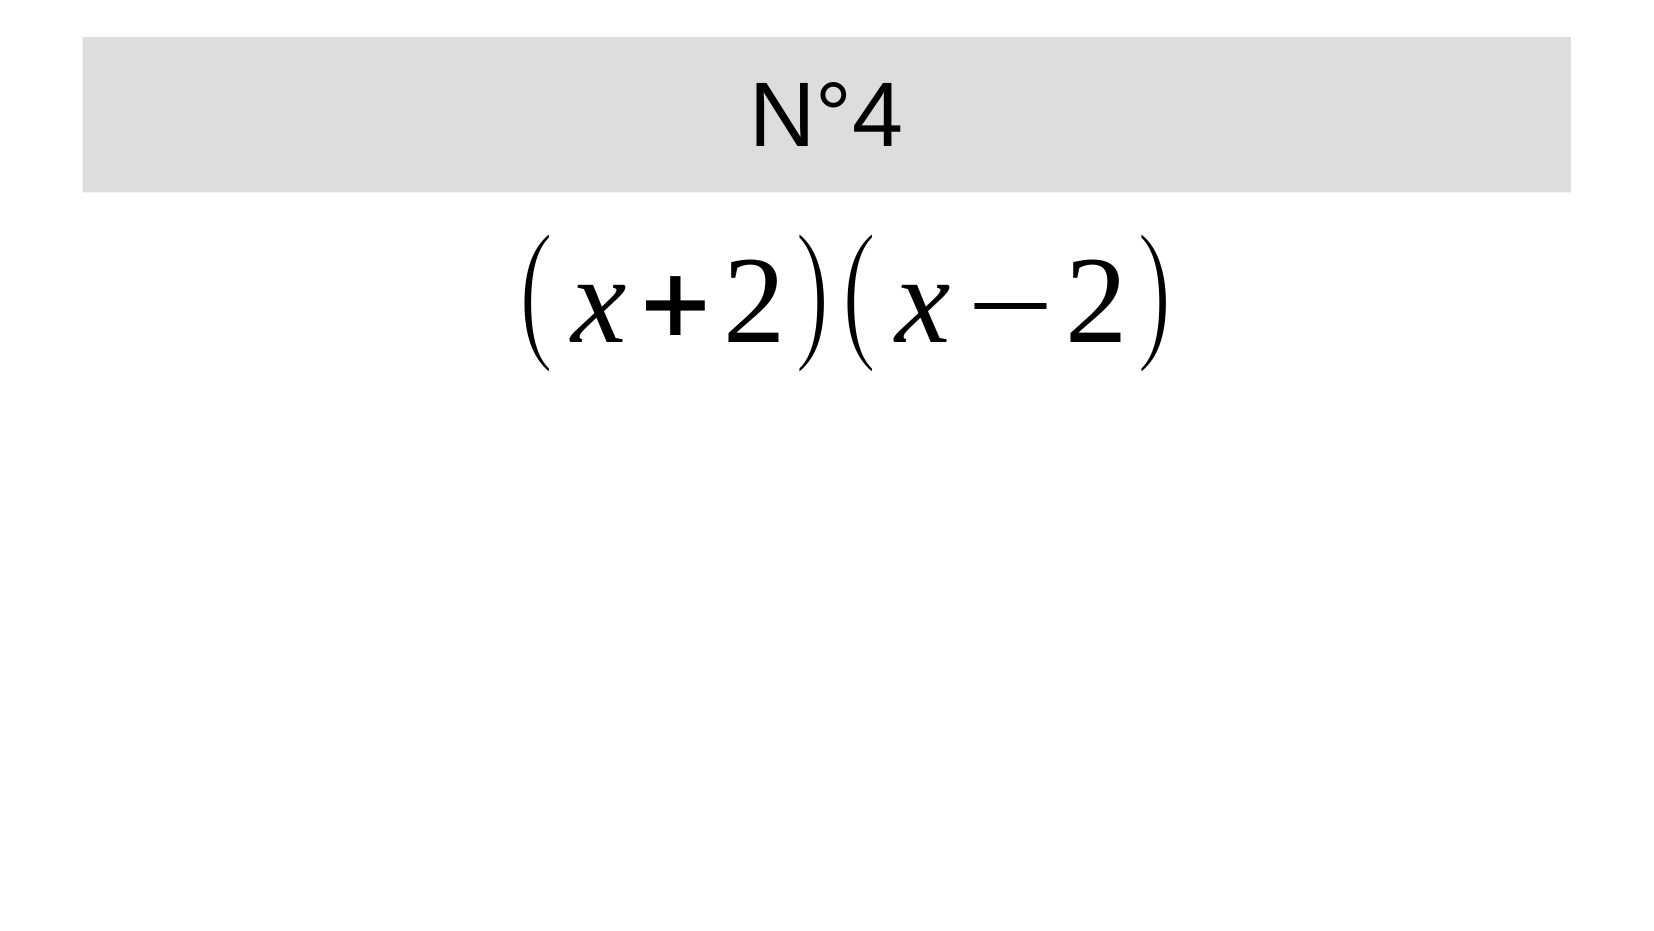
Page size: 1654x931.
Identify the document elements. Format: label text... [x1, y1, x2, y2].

title N°4 [82, 37, 1571, 193]
chart [507, 228, 1183, 378]
